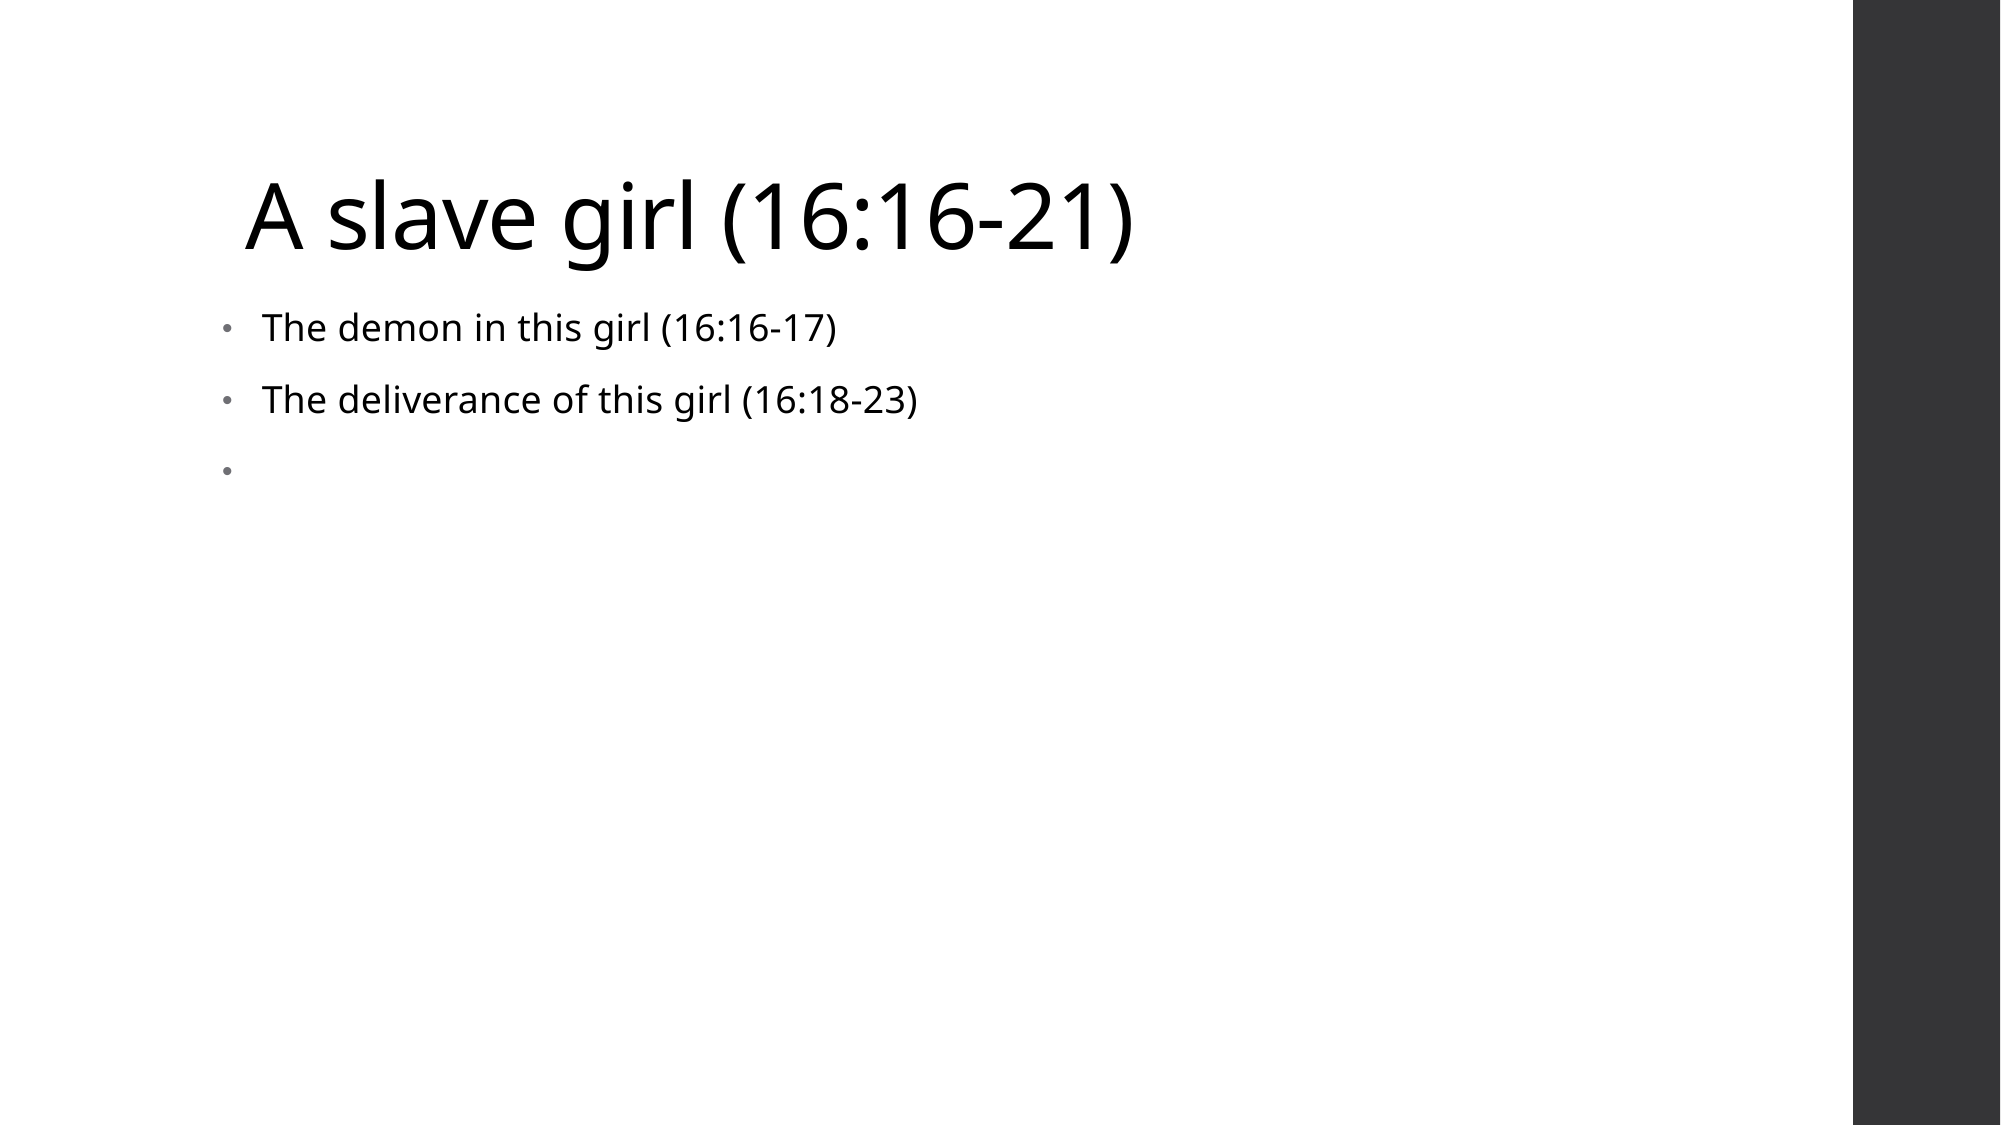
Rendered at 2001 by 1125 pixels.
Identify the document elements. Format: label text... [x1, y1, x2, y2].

list The demon in this girl (16:16-17) The deliverance of this girl (16:18-23) [206, 299, 1617, 1014]
title A slave girl (16:16-21) [206, 60, 1797, 278]
